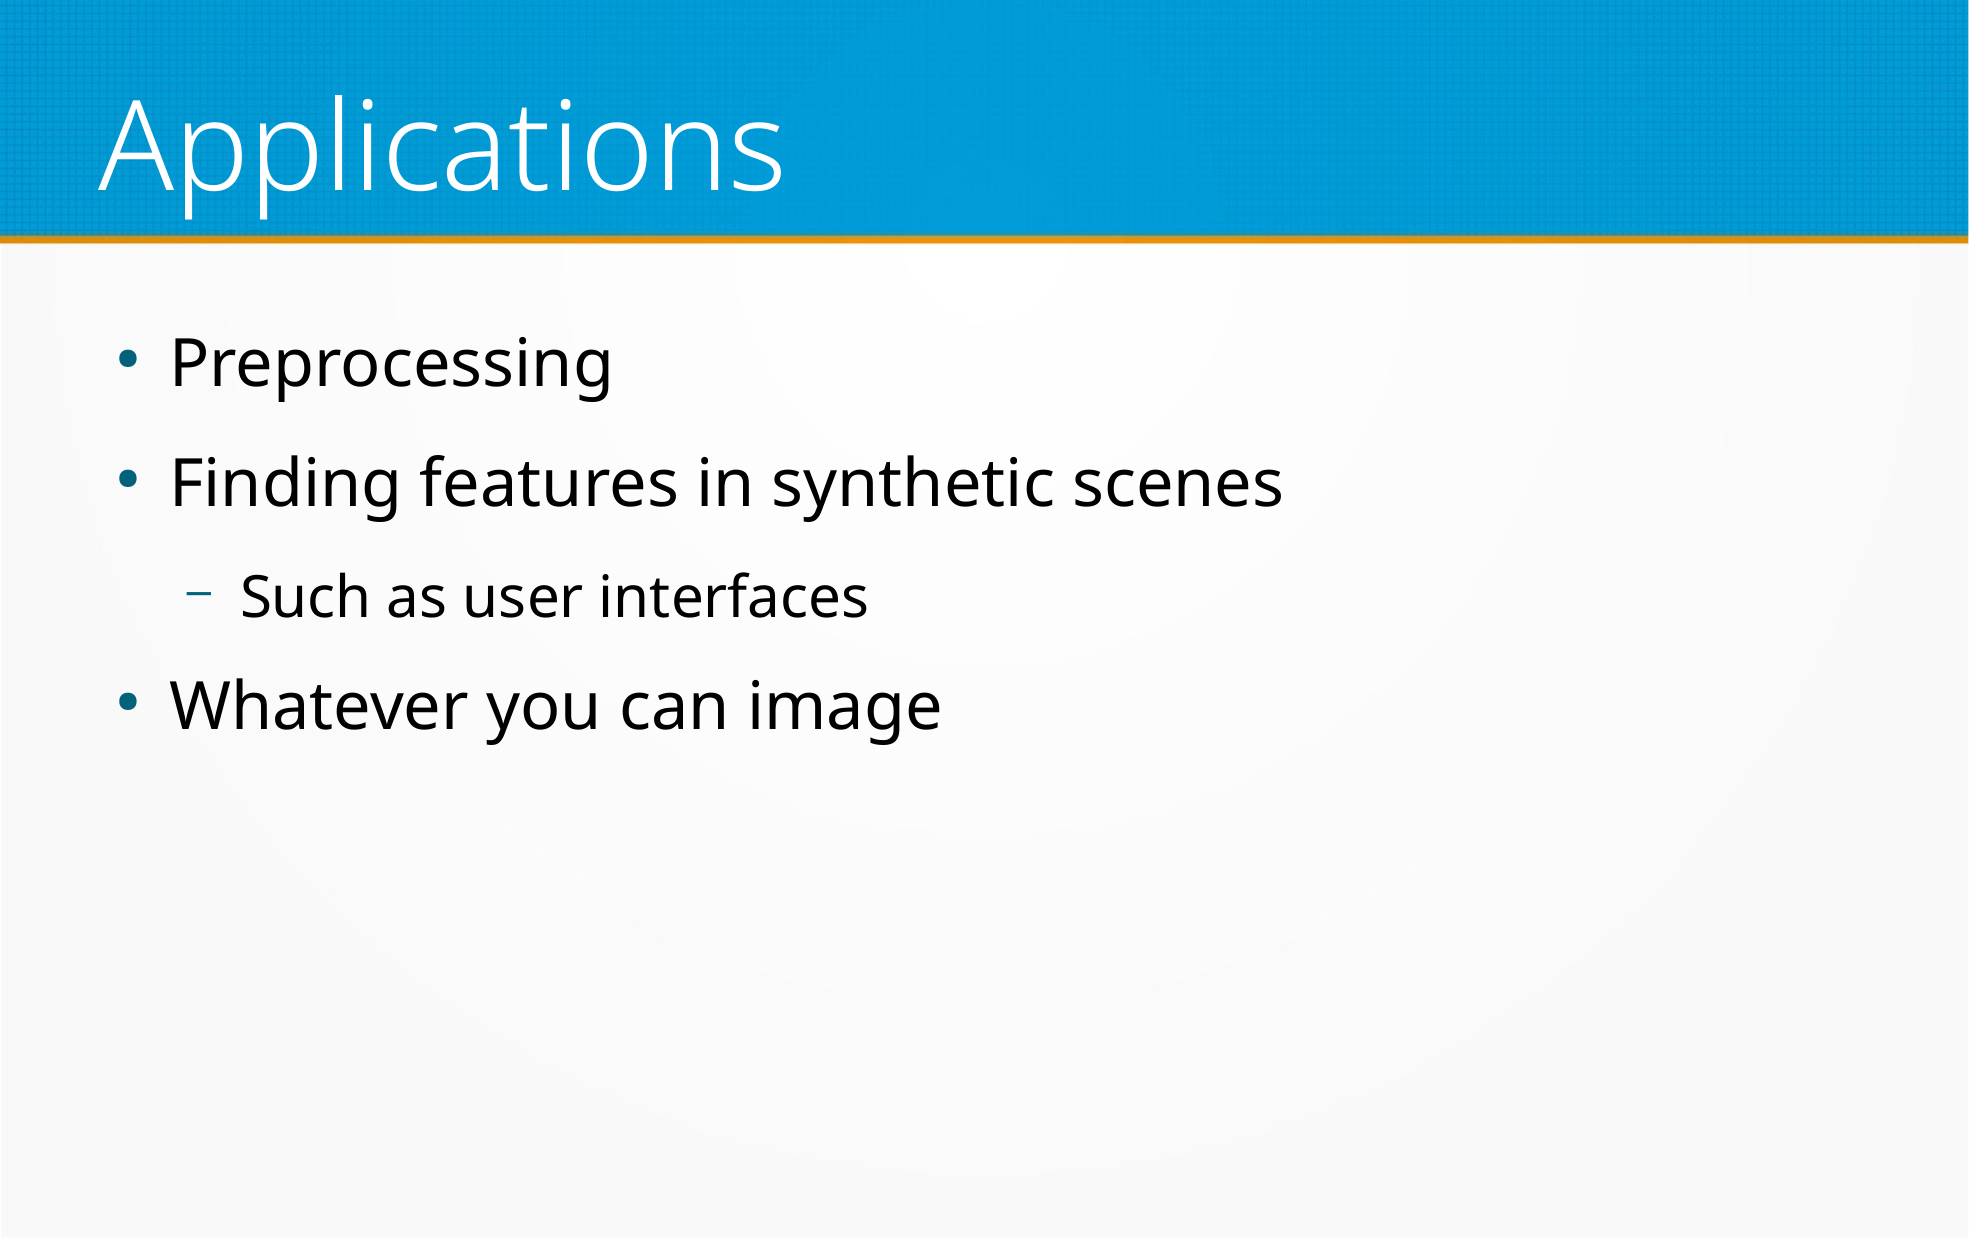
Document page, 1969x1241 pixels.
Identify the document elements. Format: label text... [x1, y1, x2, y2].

list Preprocessing Finding features in synthetic scenes Such as user interfaces Whatever you can image [98, 315, 1861, 1081]
title Applications [98, 19, 1870, 227]
picture [0, 233, 1969, 1241]
